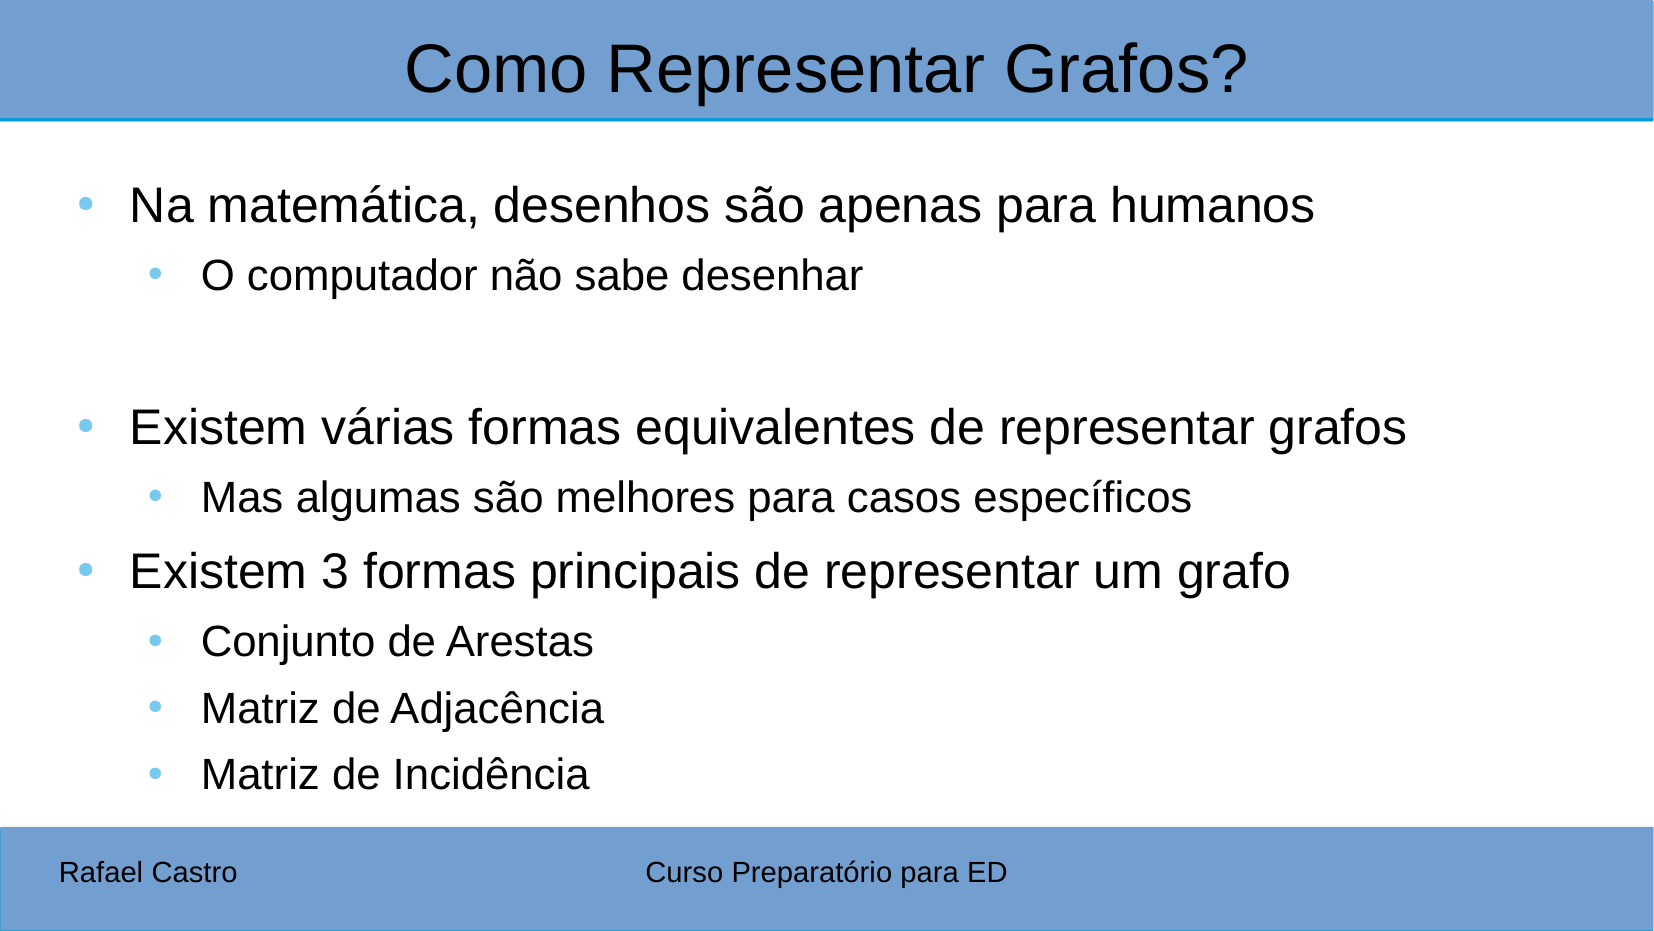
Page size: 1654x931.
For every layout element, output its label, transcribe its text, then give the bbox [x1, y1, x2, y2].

title Como Representar Grafos? [59, 29, 1595, 108]
list Na matemática, desenhos são apenas para humanos O computador não sabe desenhar Existem várias formas equivalentes de representar grafos Mas algumas são melhores para casos específicos Existem 3 formas principais de representar um grafo Conjunto de Arestas Matriz de Adjacência Matriz de Incidência [59, 177, 1595, 768]
